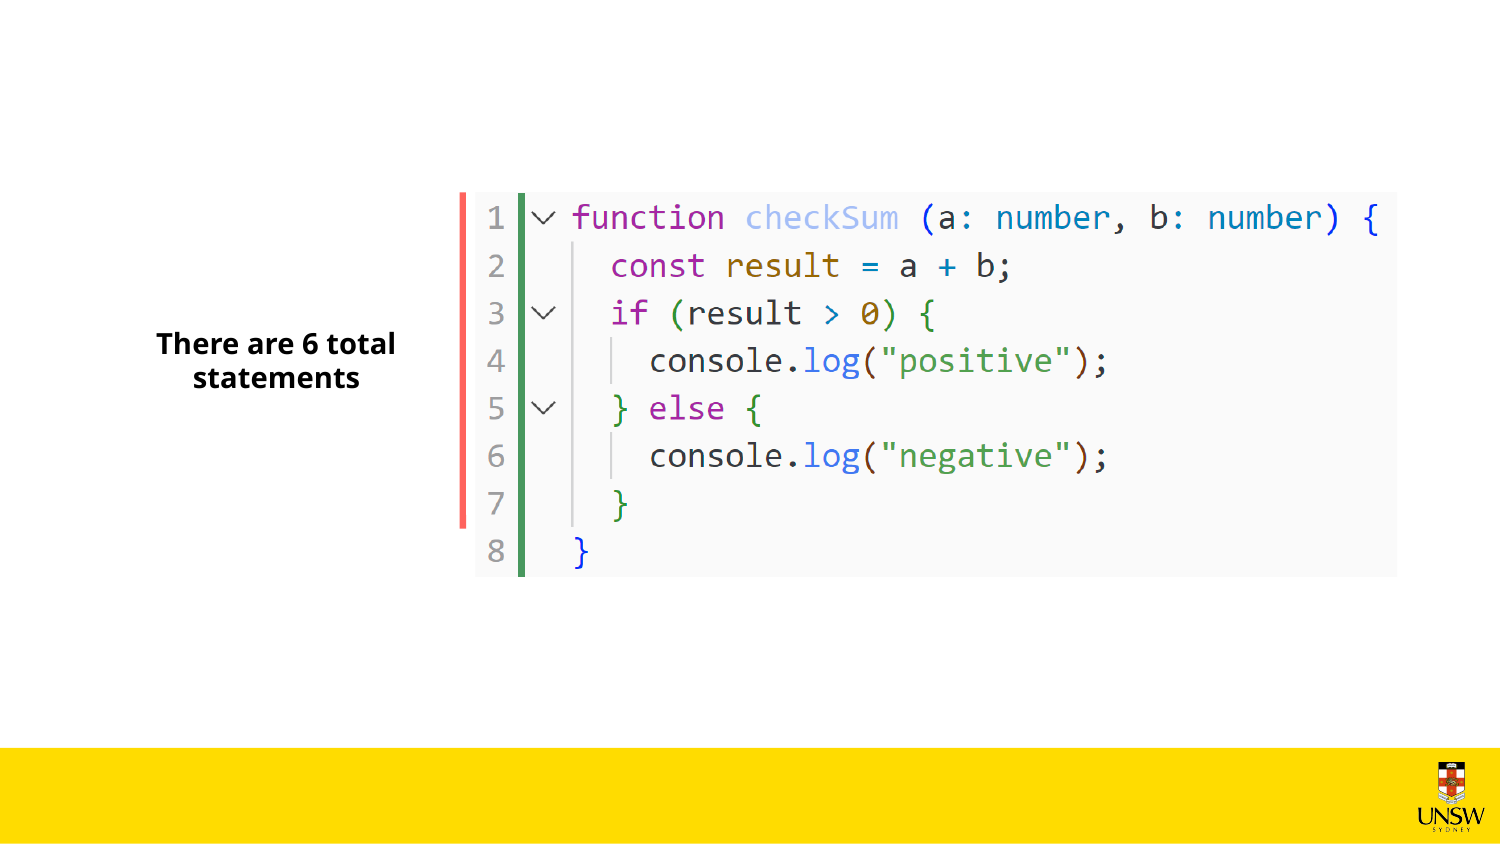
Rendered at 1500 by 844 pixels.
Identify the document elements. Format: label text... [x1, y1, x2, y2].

picture [475, 192, 1398, 577]
text_box There are 6 total statements [102, 309, 451, 410]
picture [1418, 762, 1485, 832]
